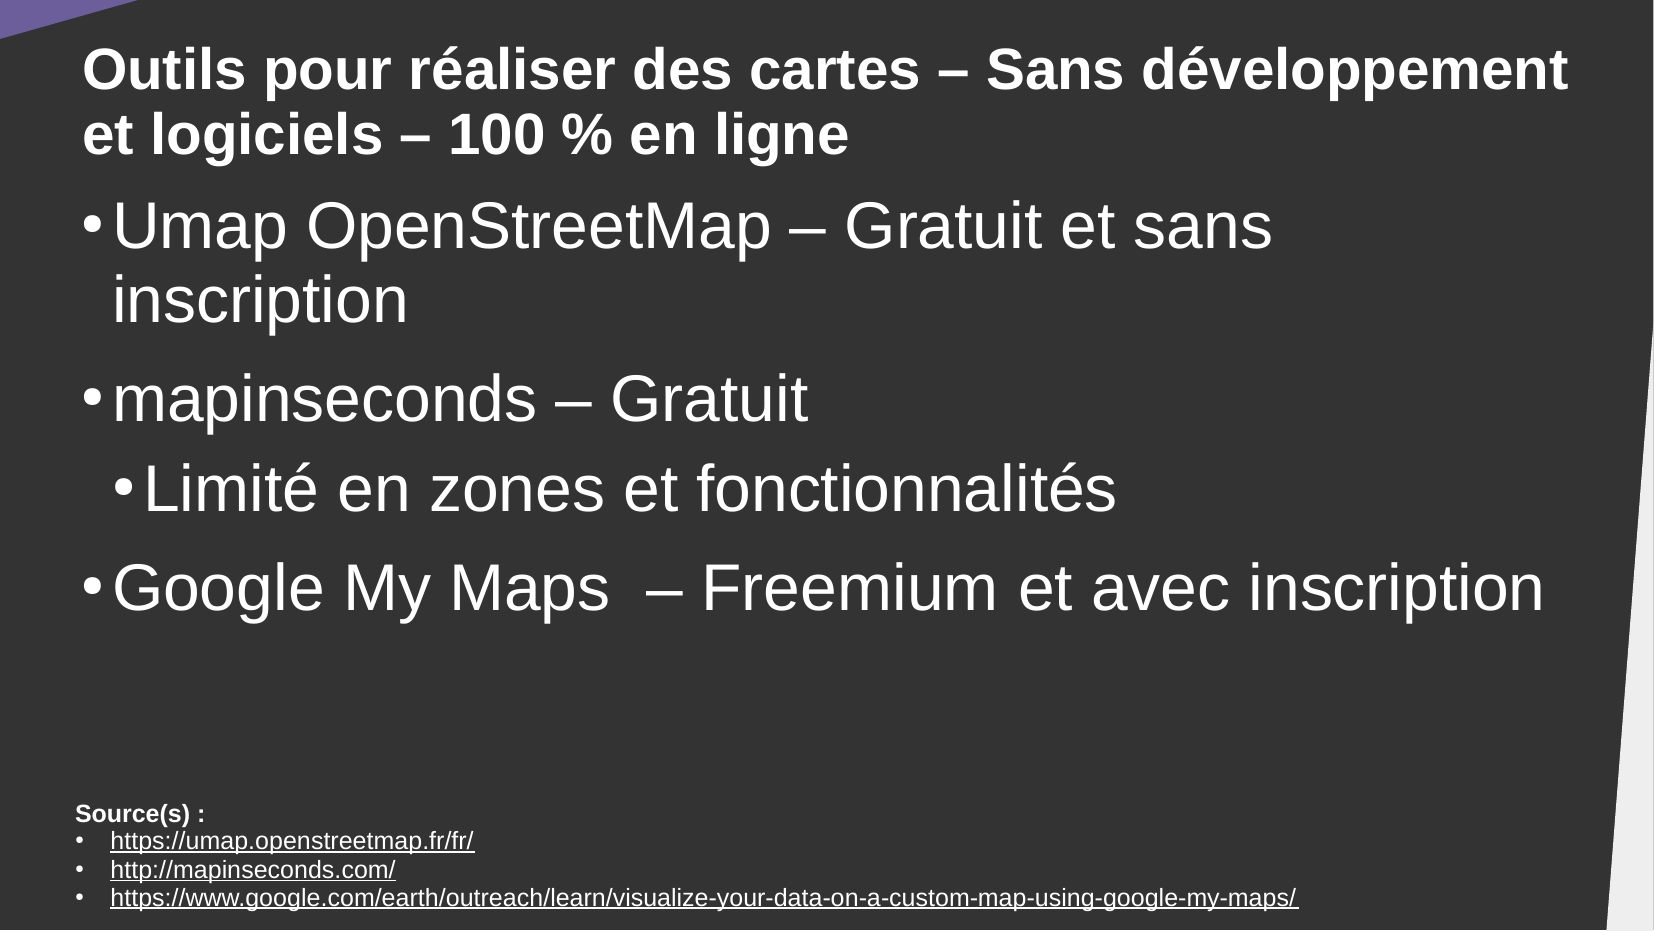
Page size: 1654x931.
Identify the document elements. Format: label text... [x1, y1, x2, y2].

list Umap OpenStreetMap – Gratuit et sans inscription mapinseconds – Gratuit Limité en zones et fonctionnalités Google My Maps – Freemium et avec inscription [80, 188, 1560, 656]
text_box [0, 0, 138, 39]
title Outils pour réaliser des cartes – Sans développement et logiciels – 100 % en ligne [82, 37, 1619, 168]
text_box [1606, 315, 1654, 931]
text_box Source(s) : https://umap.openstreetmap.fr/fr/ http://mapinseconds.com/ https://www.google.com/earth/outreach/learn/visualize-your-data-on-a-custom-map-using-google-my-maps/ [60, 791, 1546, 919]
